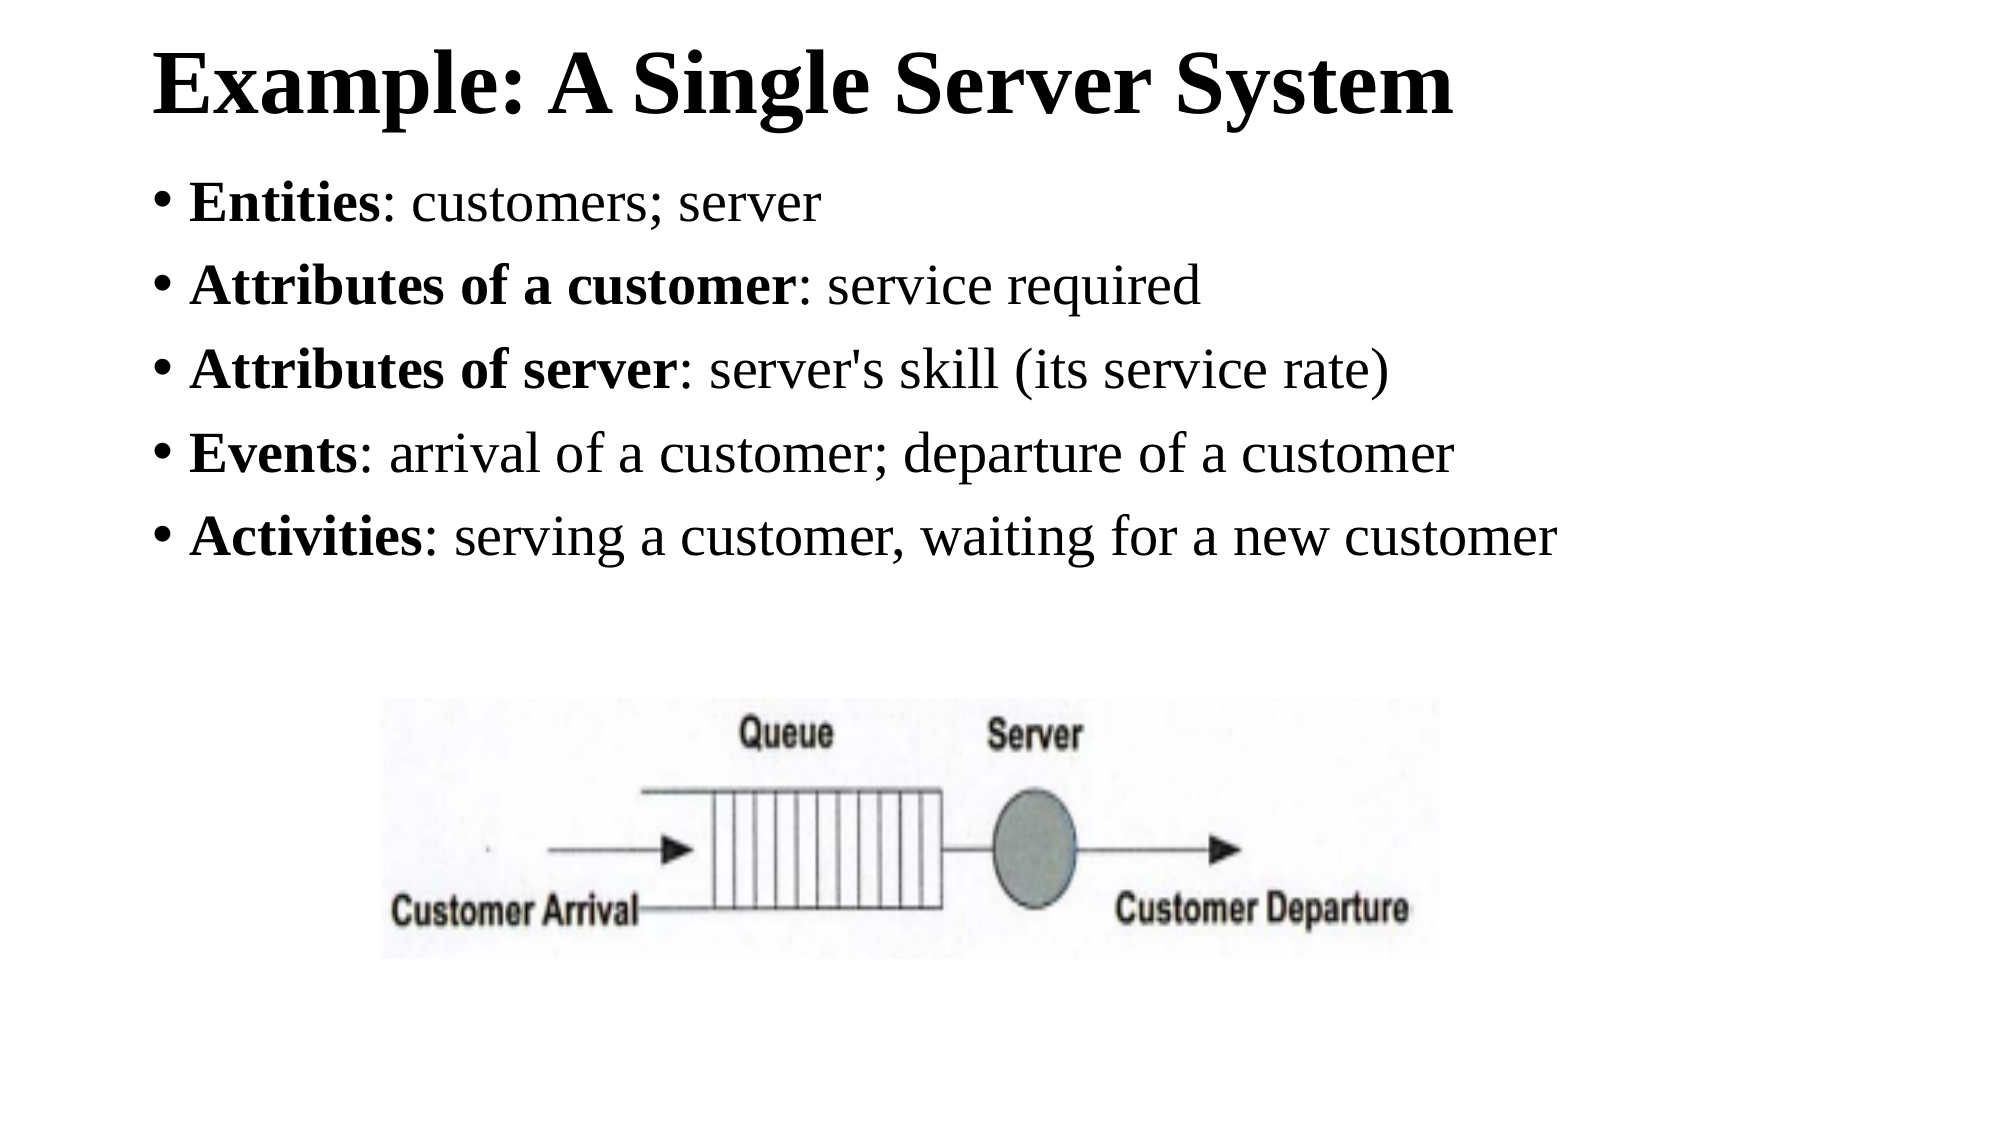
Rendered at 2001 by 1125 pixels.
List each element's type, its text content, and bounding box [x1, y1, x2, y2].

picture [380, 698, 1440, 959]
title Example: A Single Server System [137, 21, 1863, 146]
list Entities: customers; server Attributes of a customer: service required Attributes of server: server's skill (its service rate) Events: arrival of a customer; departure of a customer Activities: serving a customer, waiting for a new customer [137, 163, 1863, 1100]
